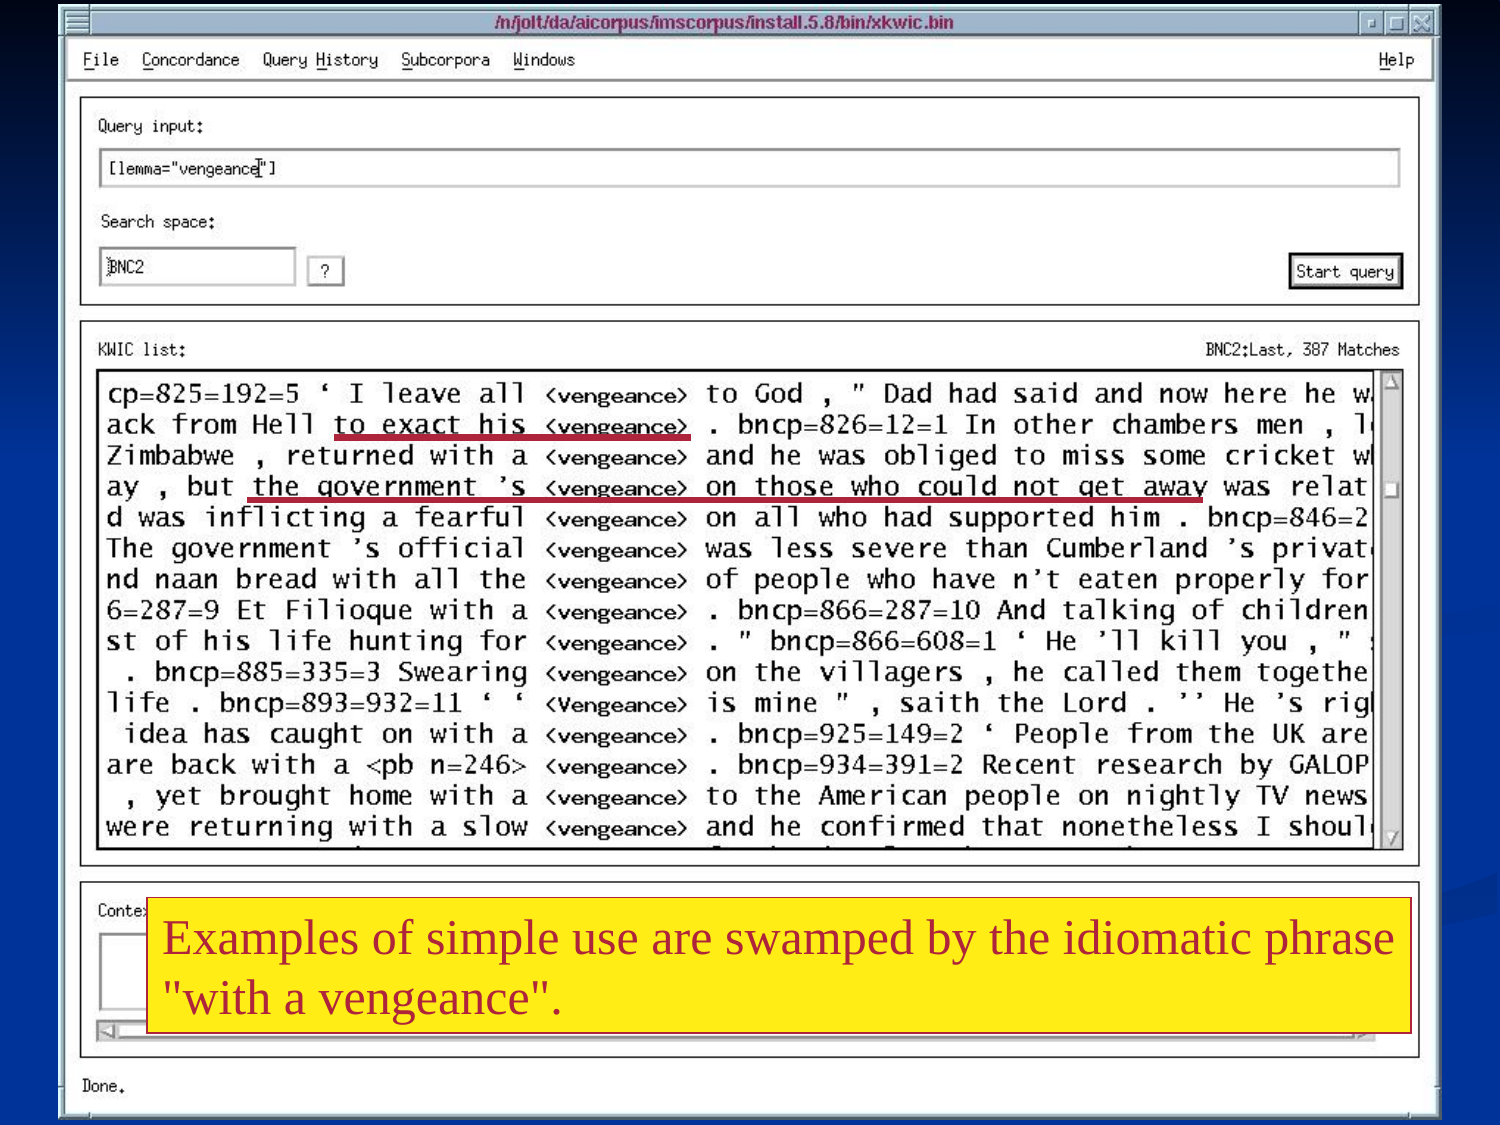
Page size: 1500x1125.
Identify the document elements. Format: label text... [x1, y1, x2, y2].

picture [58, 4, 1442, 1120]
text_box Examples of simple use are swamped by the idiomatic phrase "with a vengeance". [147, 897, 1411, 1033]
